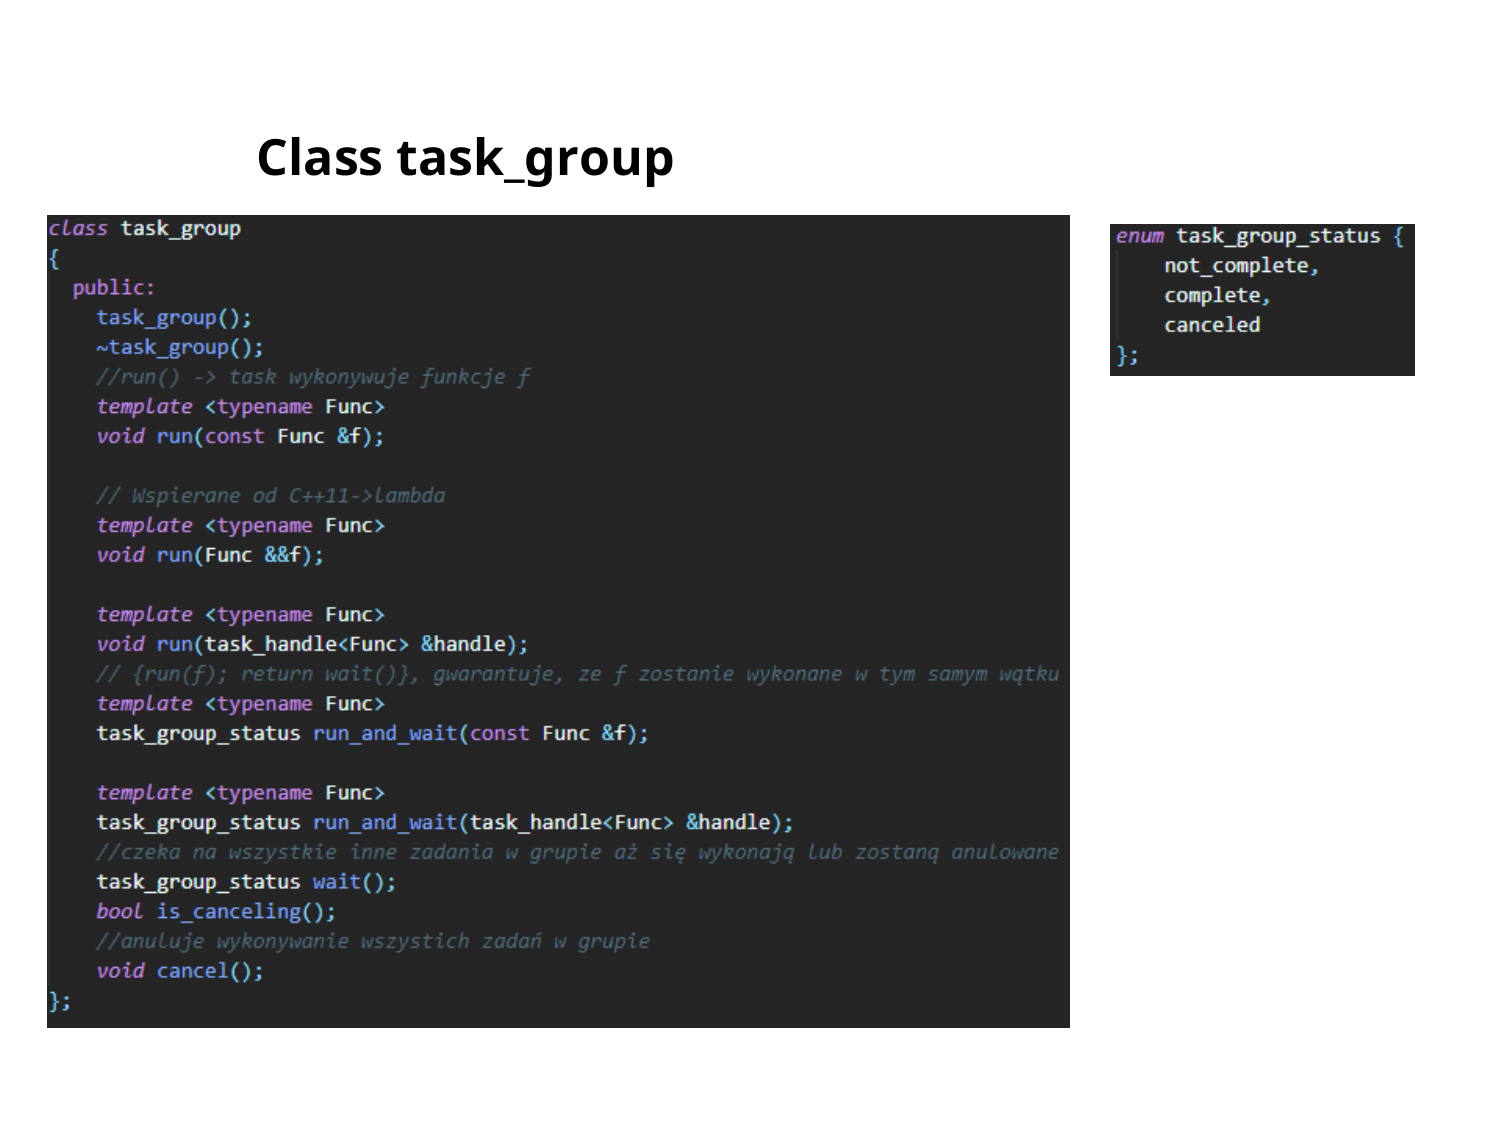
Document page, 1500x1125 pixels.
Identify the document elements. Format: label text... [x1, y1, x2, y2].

picture [47, 215, 1070, 1028]
title Class task_group [242, 78, 1425, 233]
picture [1110, 224, 1415, 376]
